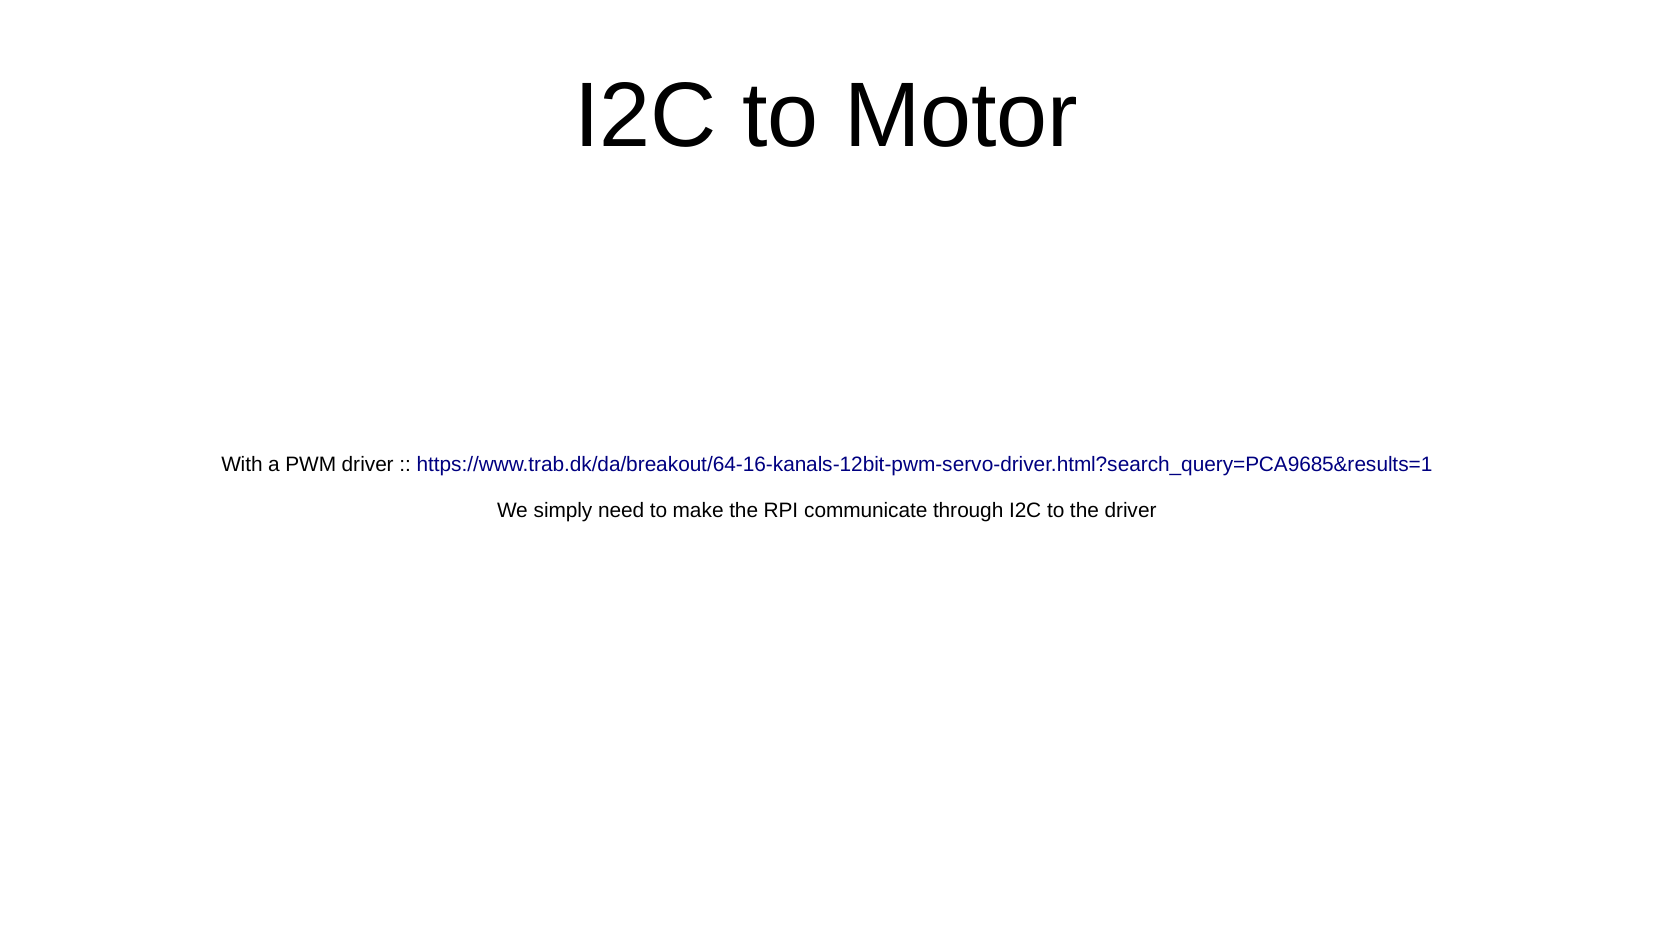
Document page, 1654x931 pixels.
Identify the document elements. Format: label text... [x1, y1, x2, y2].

subtitle With a PWM driver :: https://www.trab.dk/da/breakout/64-16-kanals-12bit-pwm-servo-driver.html?search_query=PCA9685&results=1 We simply need to make the RPI communicate through I2C to the driver [82, 217, 1571, 758]
title I2C to Motor [82, 37, 1571, 193]
